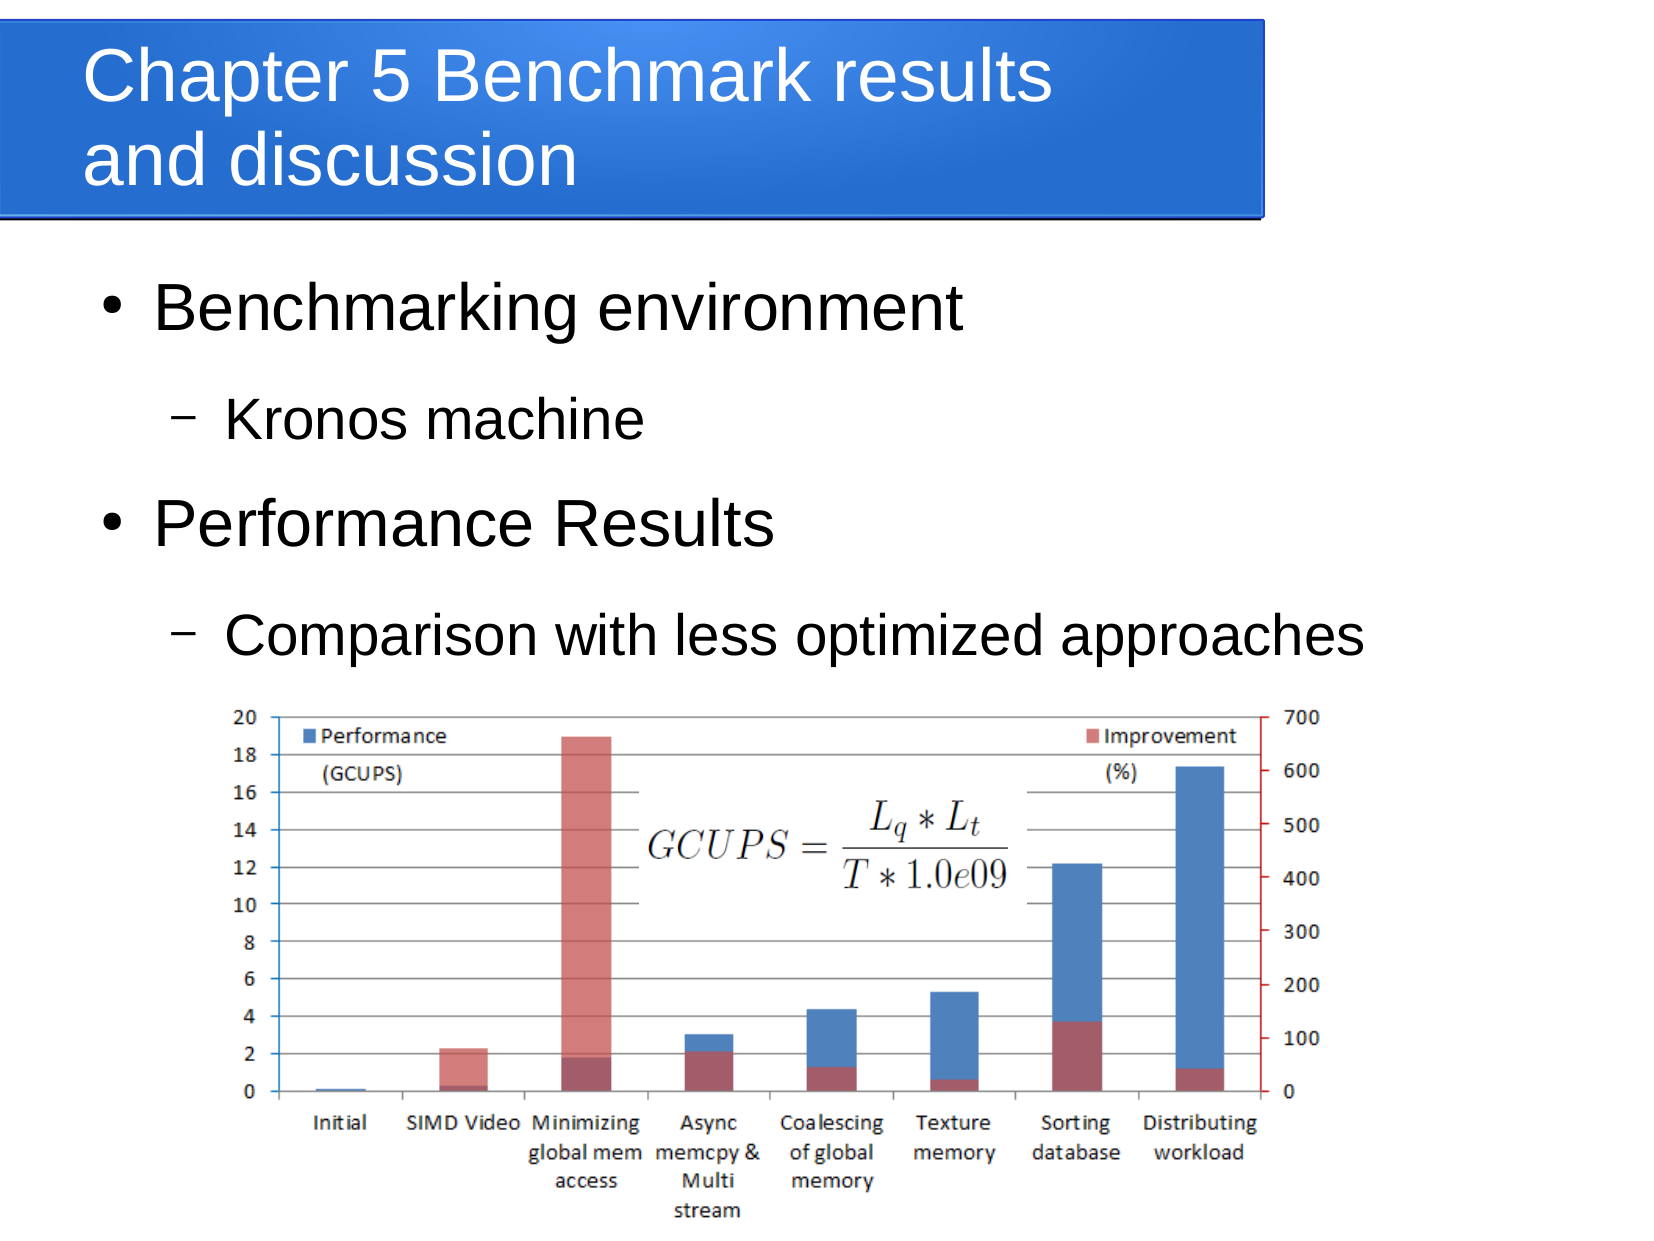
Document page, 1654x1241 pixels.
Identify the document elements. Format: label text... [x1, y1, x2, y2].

picture [227, 701, 1326, 1227]
title Chapter 5 Benchmark results and discussion [82, 25, 1250, 211]
list Benchmarking environment Kronos machine Performance Results Comparison with less optimized approaches [82, 269, 1538, 1201]
